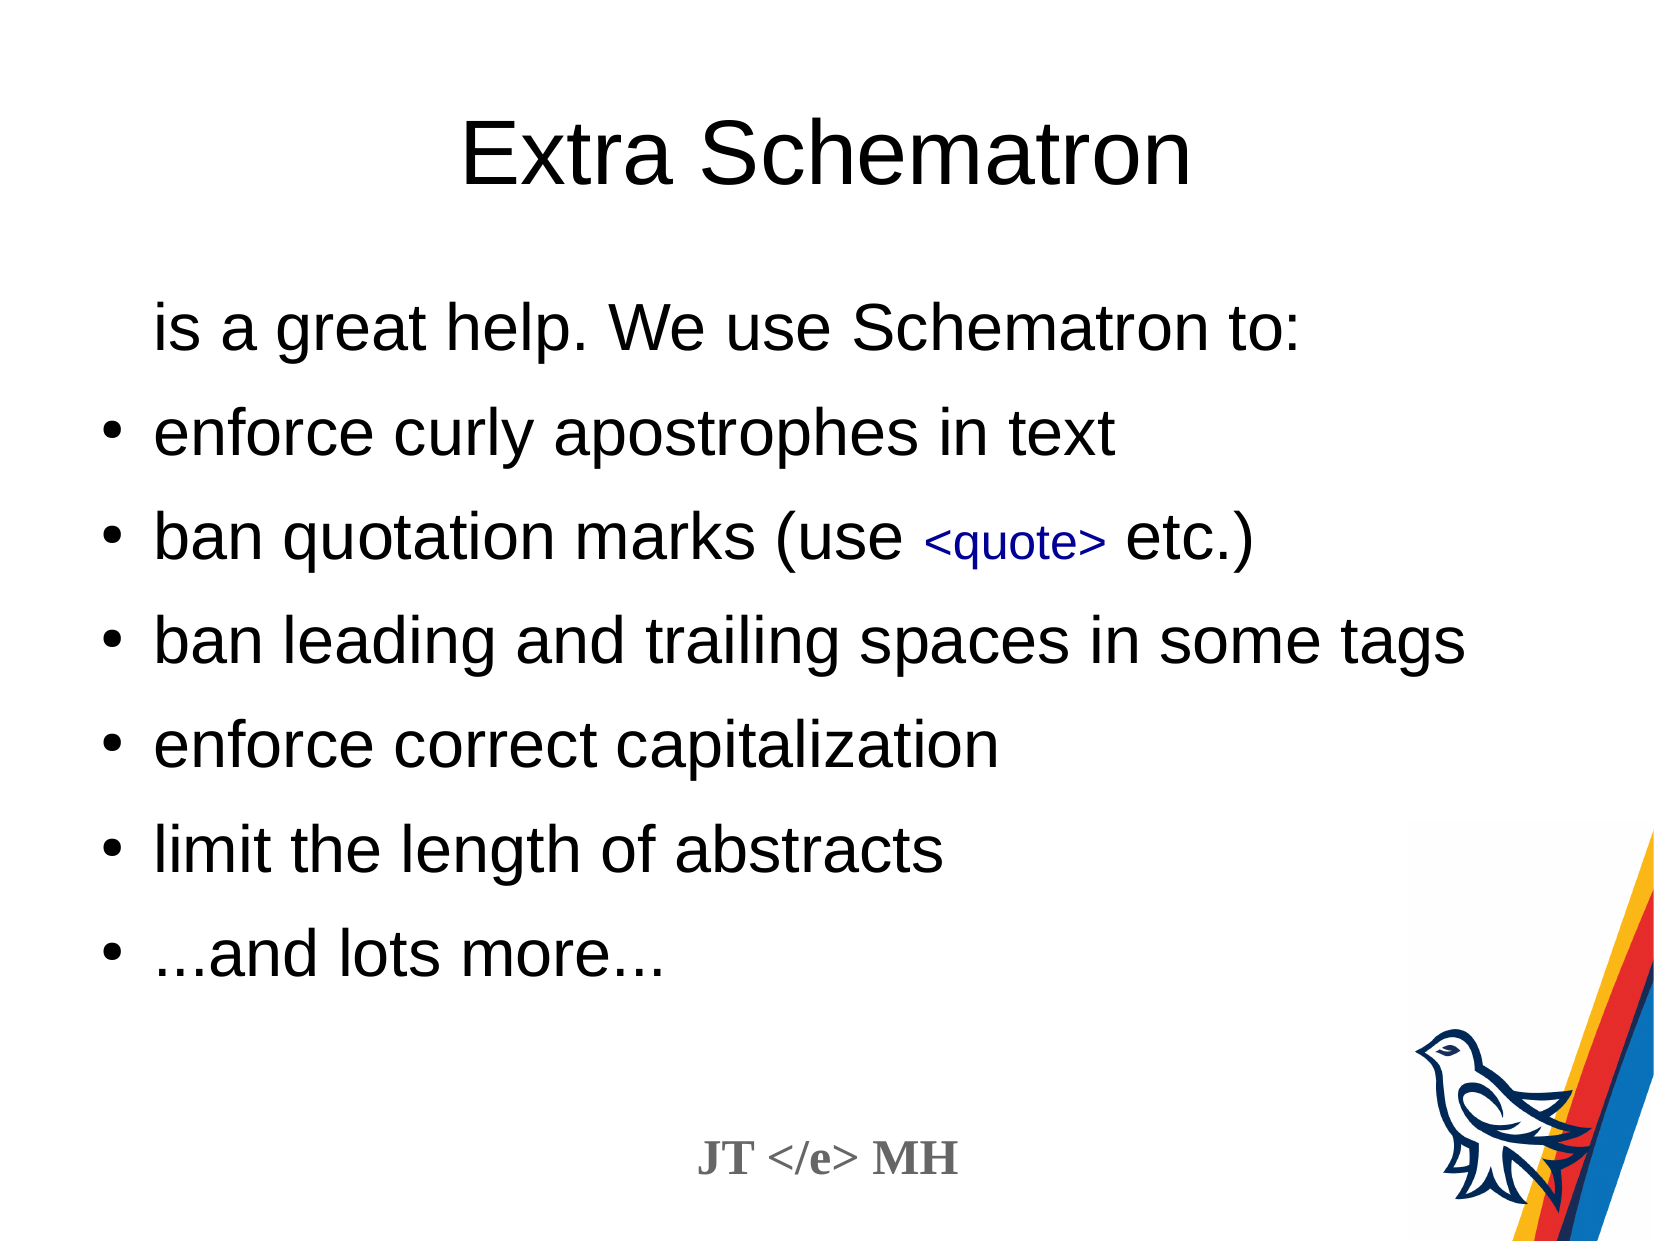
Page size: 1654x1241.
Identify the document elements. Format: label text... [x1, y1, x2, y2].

picture [1407, 820, 1654, 1241]
list is a great help. We use Schematron to: enforce curly apostrophes in text ban quotation marks (use <quote> etc.) ban leading and trailing spaces in some tags enforce correct capitalization limit the length of abstracts ...and lots more... [82, 290, 1571, 1010]
text_box JT </e> MH [565, 1129, 1090, 1216]
title Extra Schematron [82, 49, 1571, 257]
